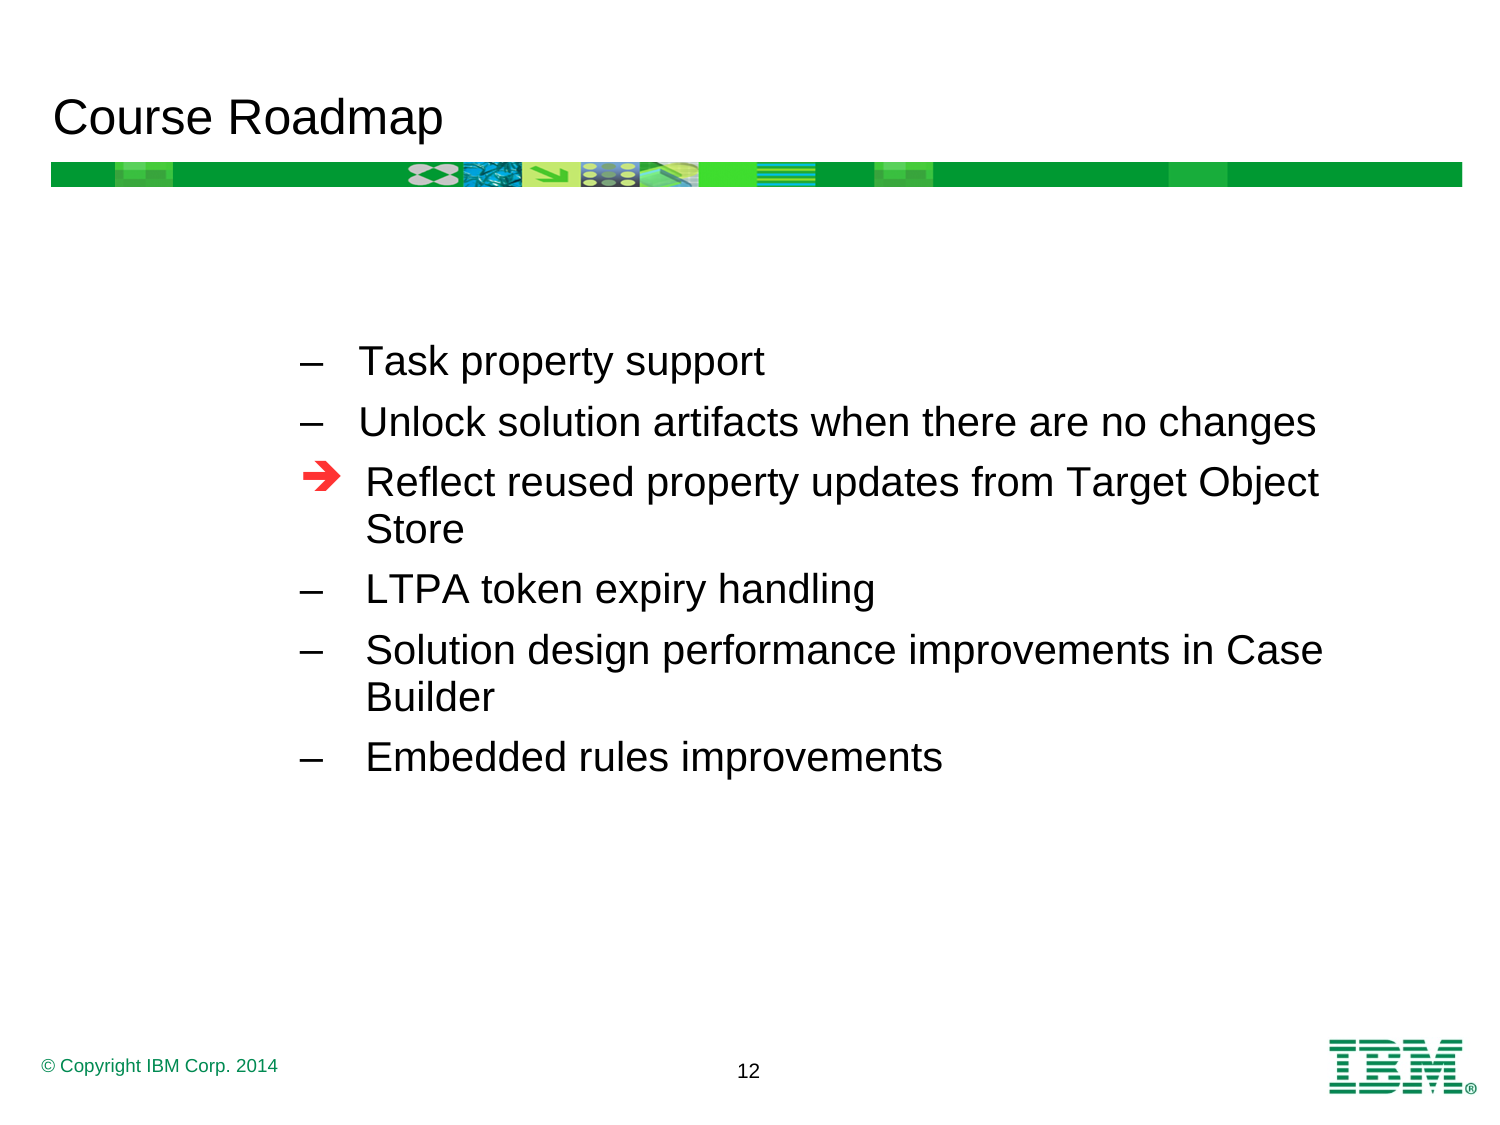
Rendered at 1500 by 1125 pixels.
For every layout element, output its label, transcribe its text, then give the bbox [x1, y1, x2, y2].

picture [1327, 1037, 1479, 1096]
picture [50, 161, 1463, 189]
list Task property support Unlock solution artifacts when there are no changes Reflect reused property updates from Target Object Store LTPA token expiry handling Solution design performance improvements in Case Builder Embedded rules improvements [59, 270, 1411, 1013]
title Course Roadmap [37, 45, 1388, 188]
